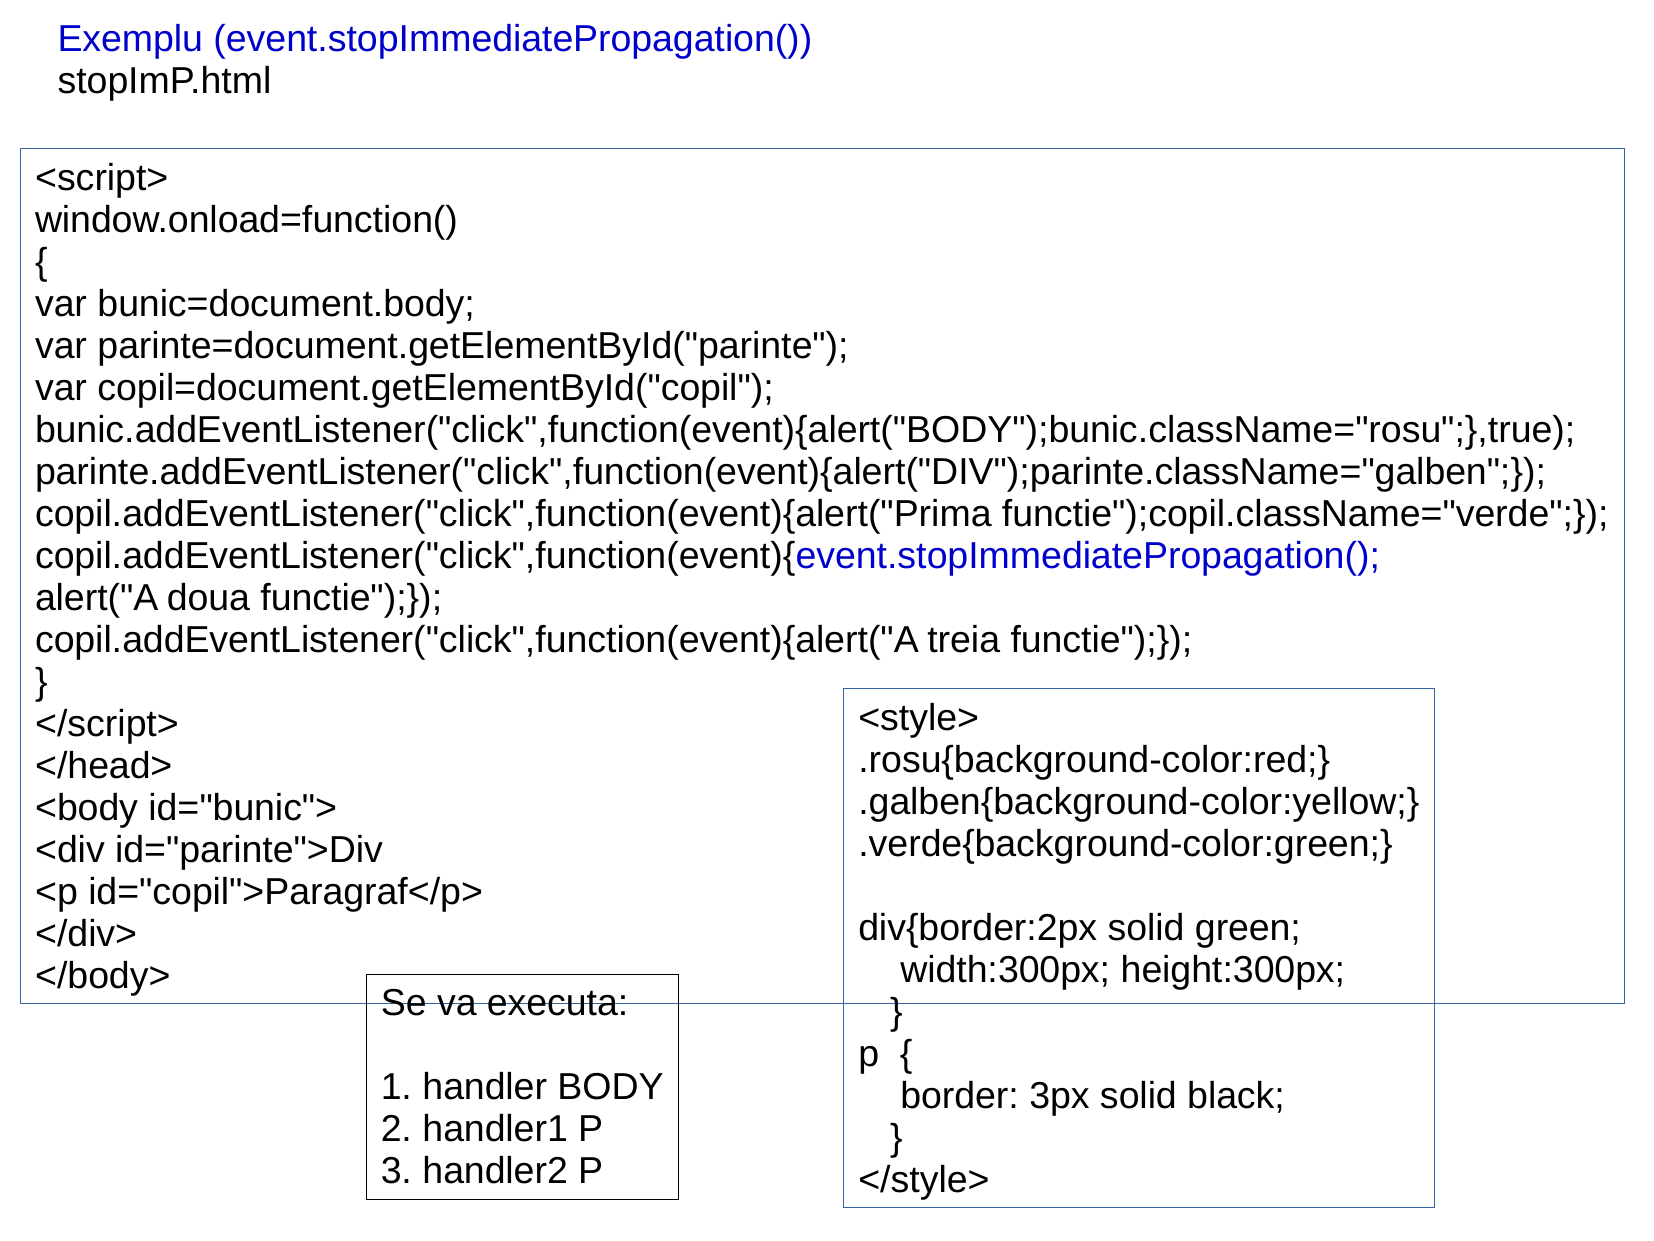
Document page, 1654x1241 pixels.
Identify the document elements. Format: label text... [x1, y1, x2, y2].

text_box <script> window.onload=function() { var bunic=document.body; var parinte=document.getElementById("parinte"); var copil=document.getElementById("copil"); bunic.addEventListener("click",function(event){alert("BODY");bunic.className="rosu";},true); parinte.addEventListener("click",function(event){alert("DIV");parinte.className="galben";}); copil.addEventListener("click",function(event){alert("Prima functie");copil.className="verde";}); copil.addEventListener("click",function(event){event.stopImmediatePropagation(); alert("A doua functie");}); copil.addEventListener("click",function(event){alert("A treia functie");}); } </script> </head> <body id="bunic"> <div id="parinte">Div <p id="copil">Paragraf</p> </div> </body> [20, 148, 1625, 1004]
text_box Exemplu (event.stopImmediatePropagation()) stopImP.html [42, 10, 969, 152]
text_box Se va executa: 1. handler BODY 2. handler1 P 3. handler2 P [366, 974, 679, 1200]
text_box <style> .rosu{background-color:red;} .galben{background-color:yellow;} .verde{background-color:green;} div{border:2px solid green; width:300px; height:300px; } p { border: 3px solid black; } </style> [843, 688, 1435, 1208]
